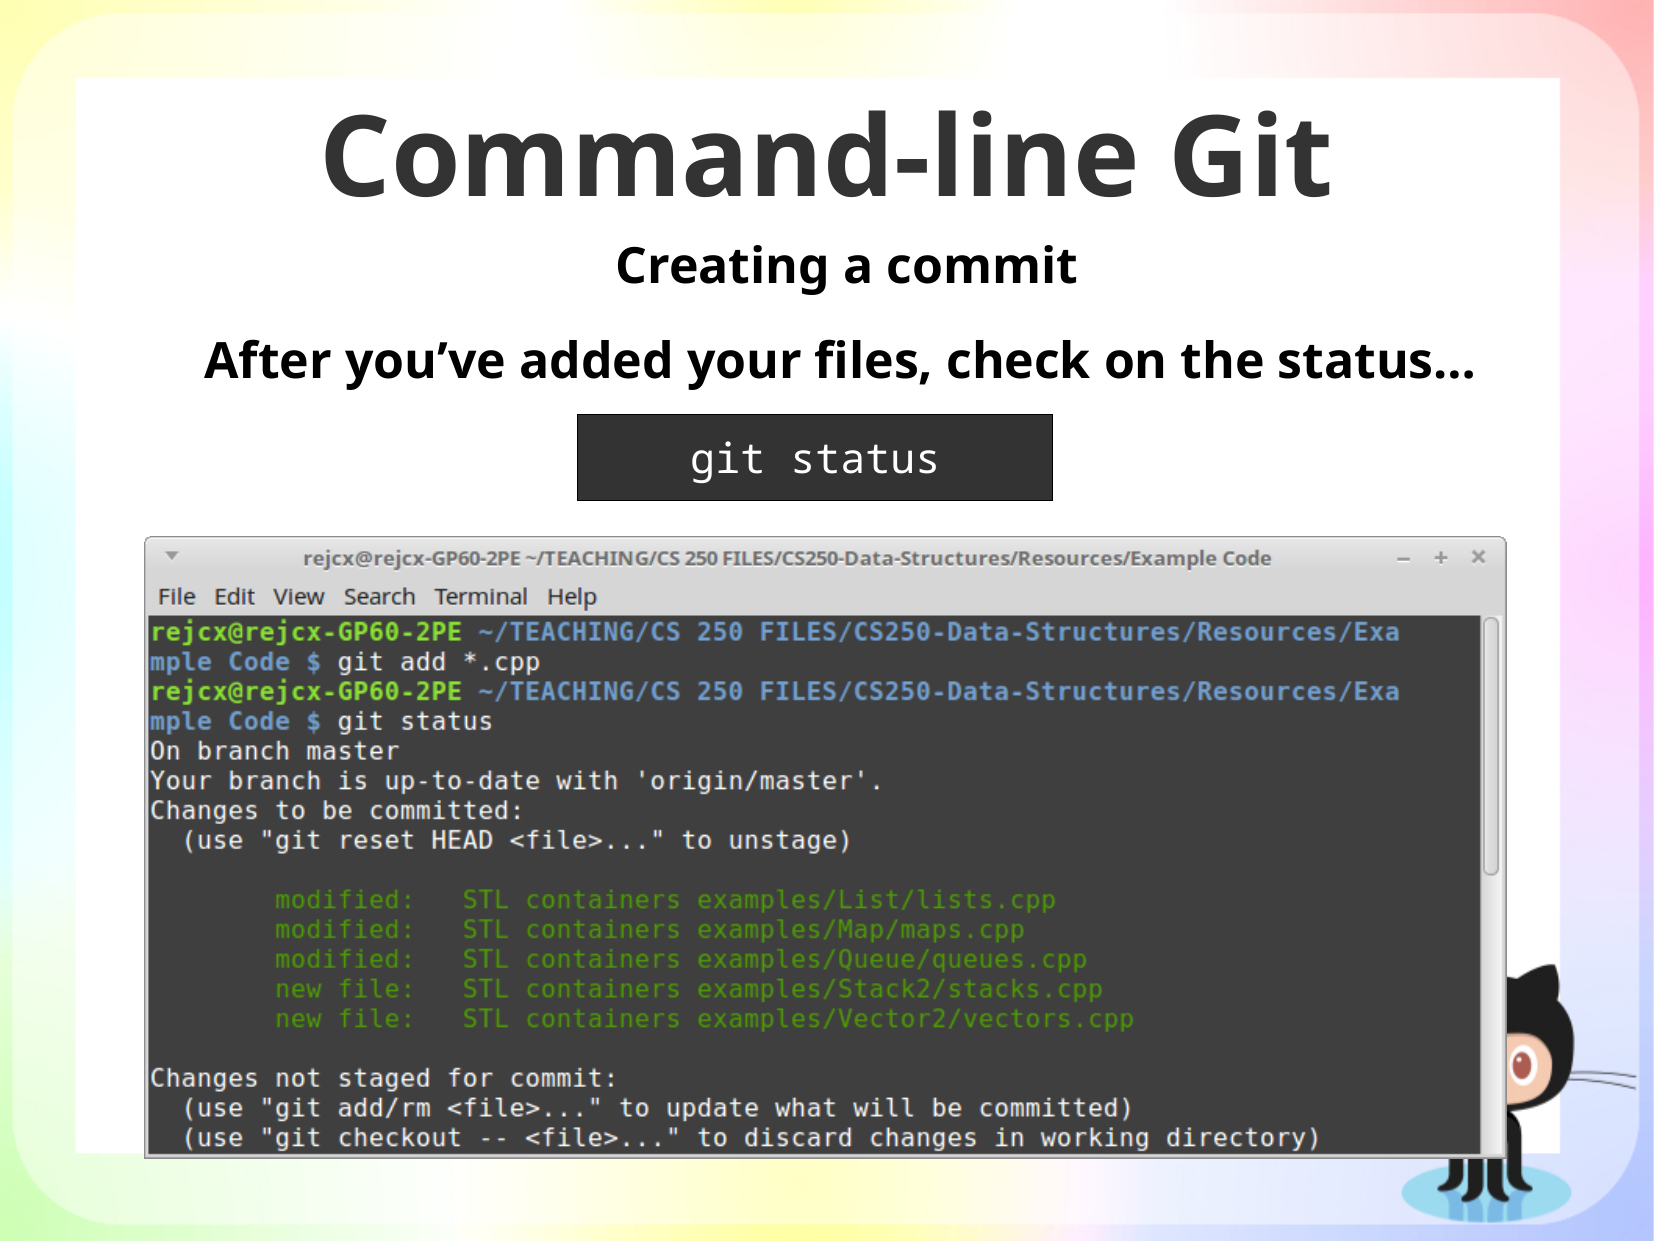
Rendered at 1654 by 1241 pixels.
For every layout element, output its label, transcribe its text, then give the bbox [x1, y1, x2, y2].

text_box git status [577, 414, 1053, 501]
text_box After you’ve added your files, check on the status… [142, 324, 1539, 421]
title Command-line Git [82, 49, 1571, 257]
picture [0, 0, 1654, 1241]
text_box Creating a commit [160, 230, 1535, 289]
